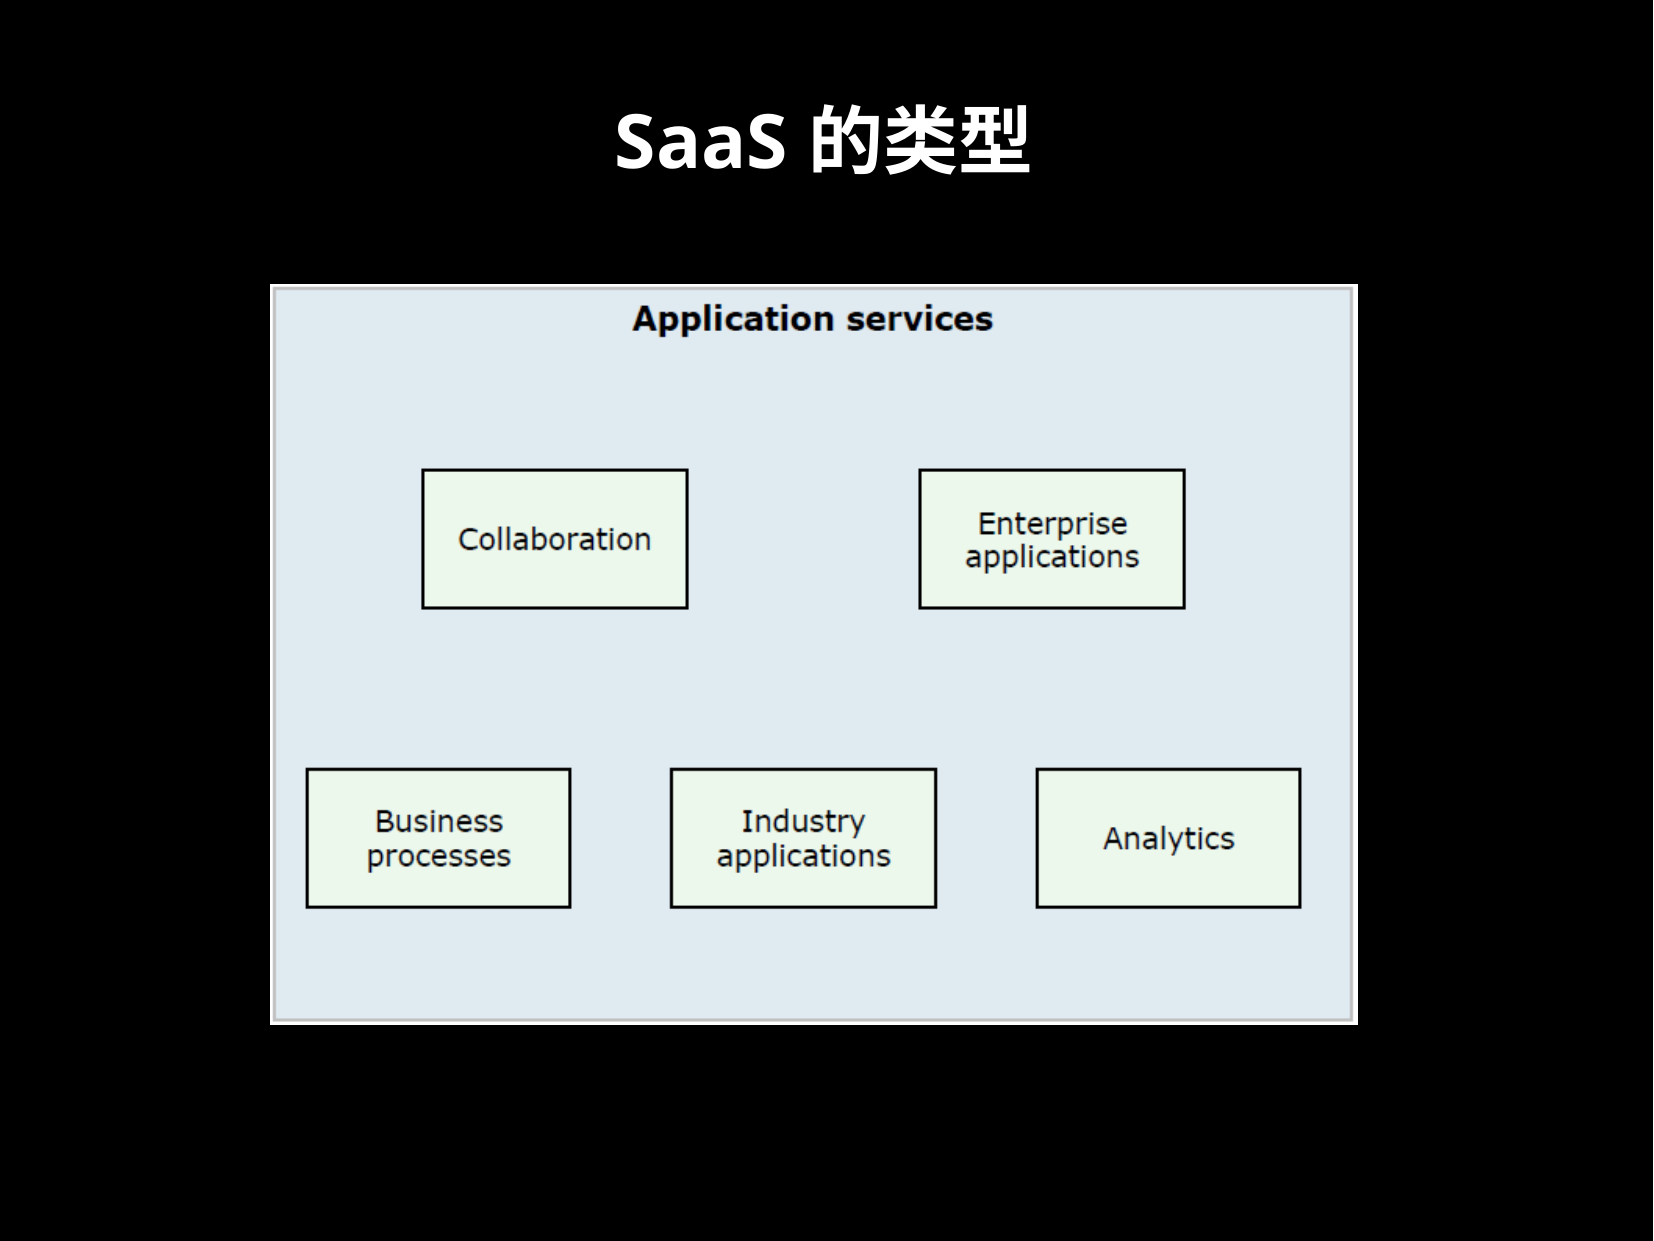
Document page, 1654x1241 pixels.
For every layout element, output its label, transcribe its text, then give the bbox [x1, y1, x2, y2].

picture [270, 284, 1358, 1025]
text_box SaaS的类型 [354, 74, 1294, 188]
